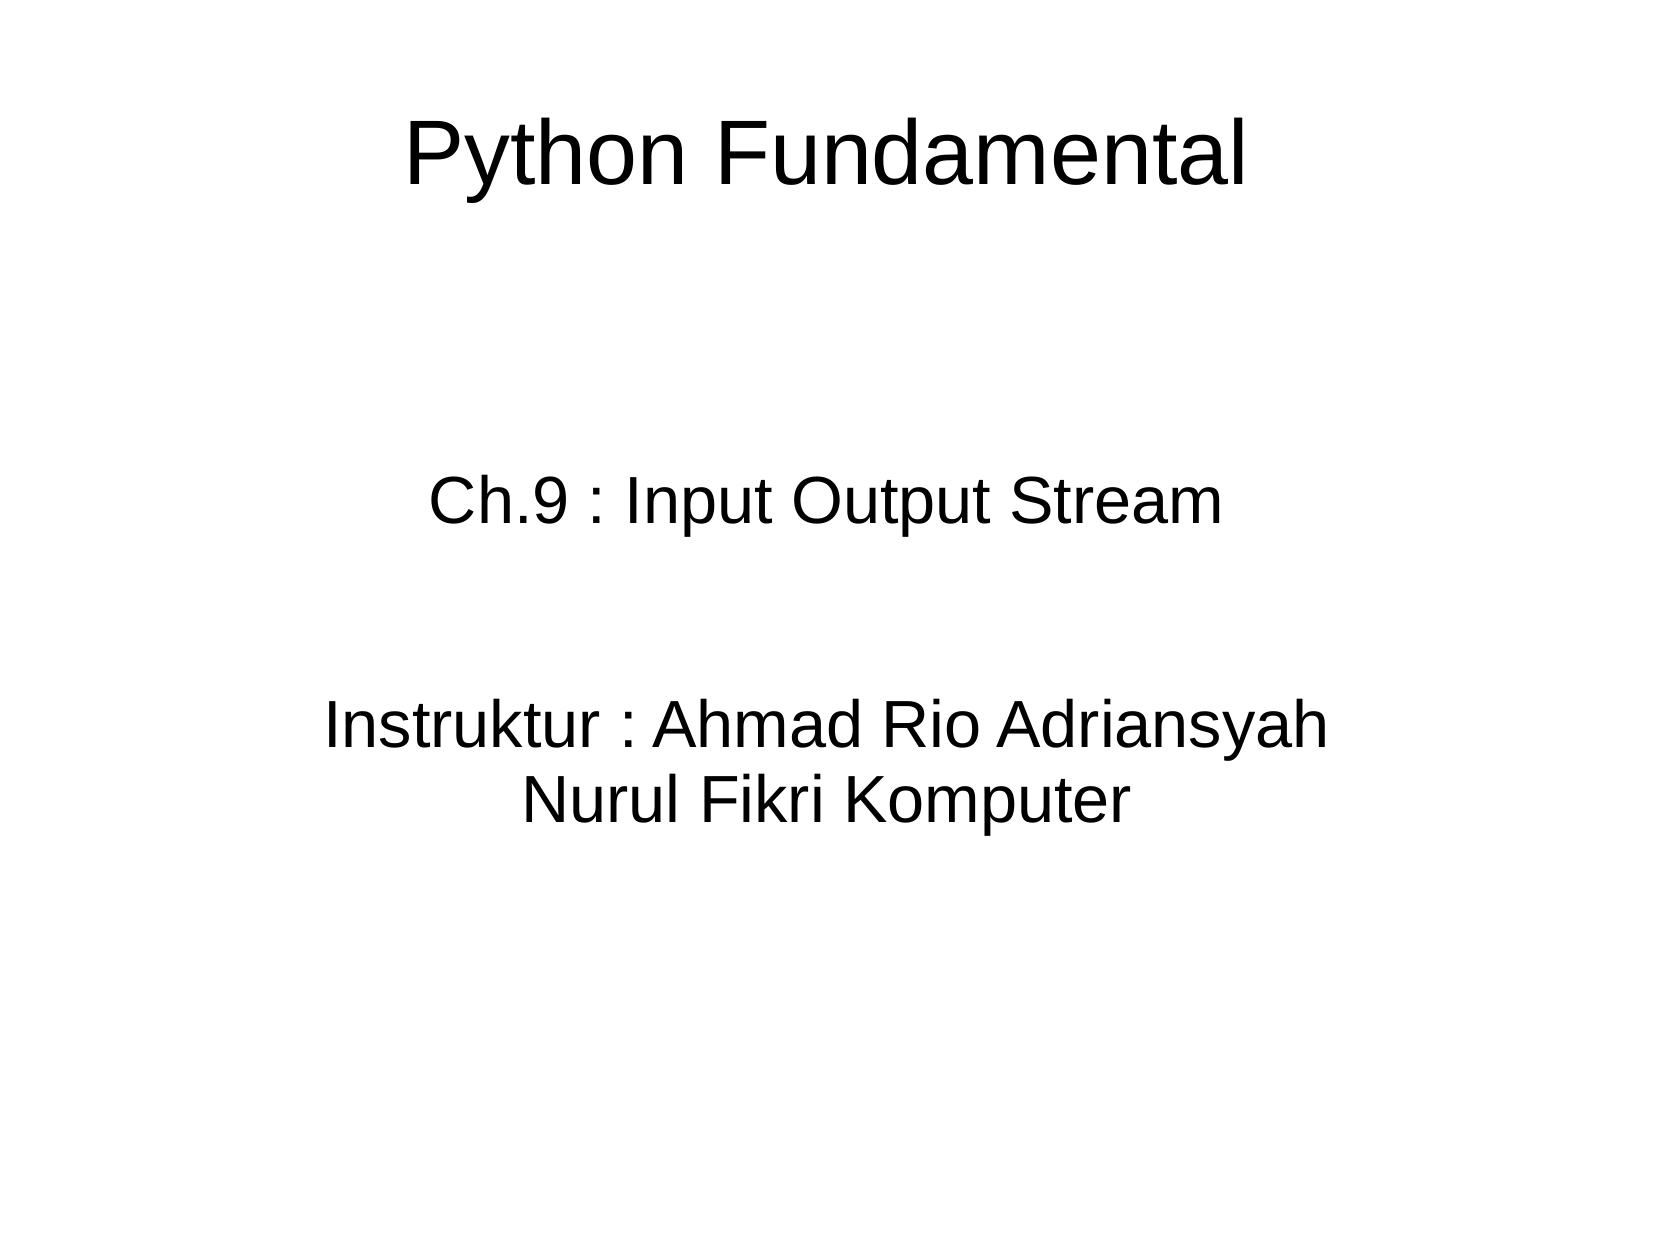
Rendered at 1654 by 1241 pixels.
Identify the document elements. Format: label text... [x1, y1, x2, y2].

title Python Fundamental [82, 49, 1571, 257]
text_box Ch.9 : Input Output Stream Instruktur : Ahmad Rio Adriansyah Nurul Fikri Komputer [82, 290, 1571, 1010]
